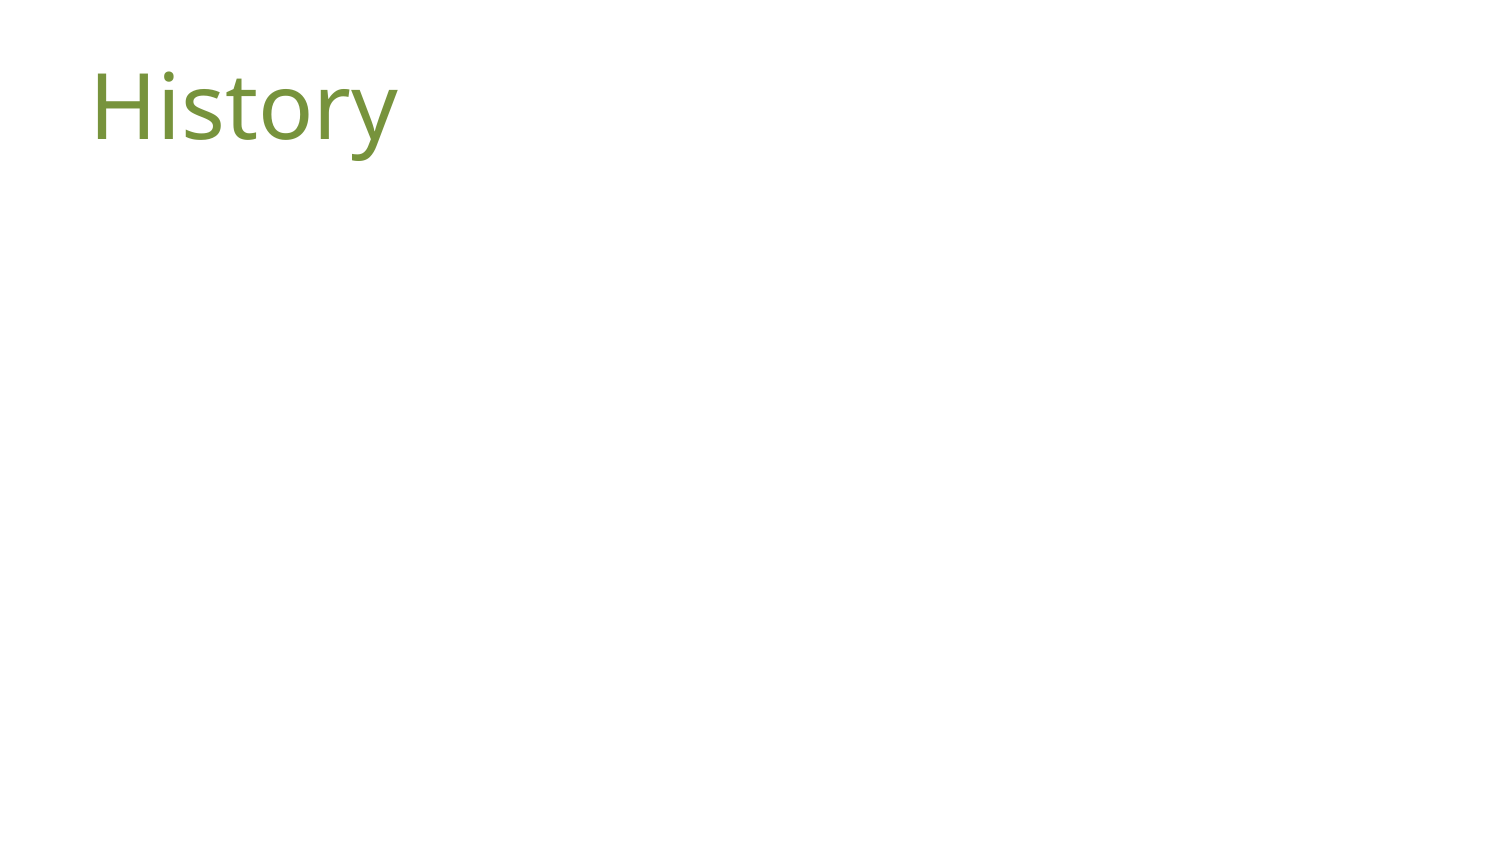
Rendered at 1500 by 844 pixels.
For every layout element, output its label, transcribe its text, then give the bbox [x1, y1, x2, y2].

title History [75, 33, 1425, 175]
